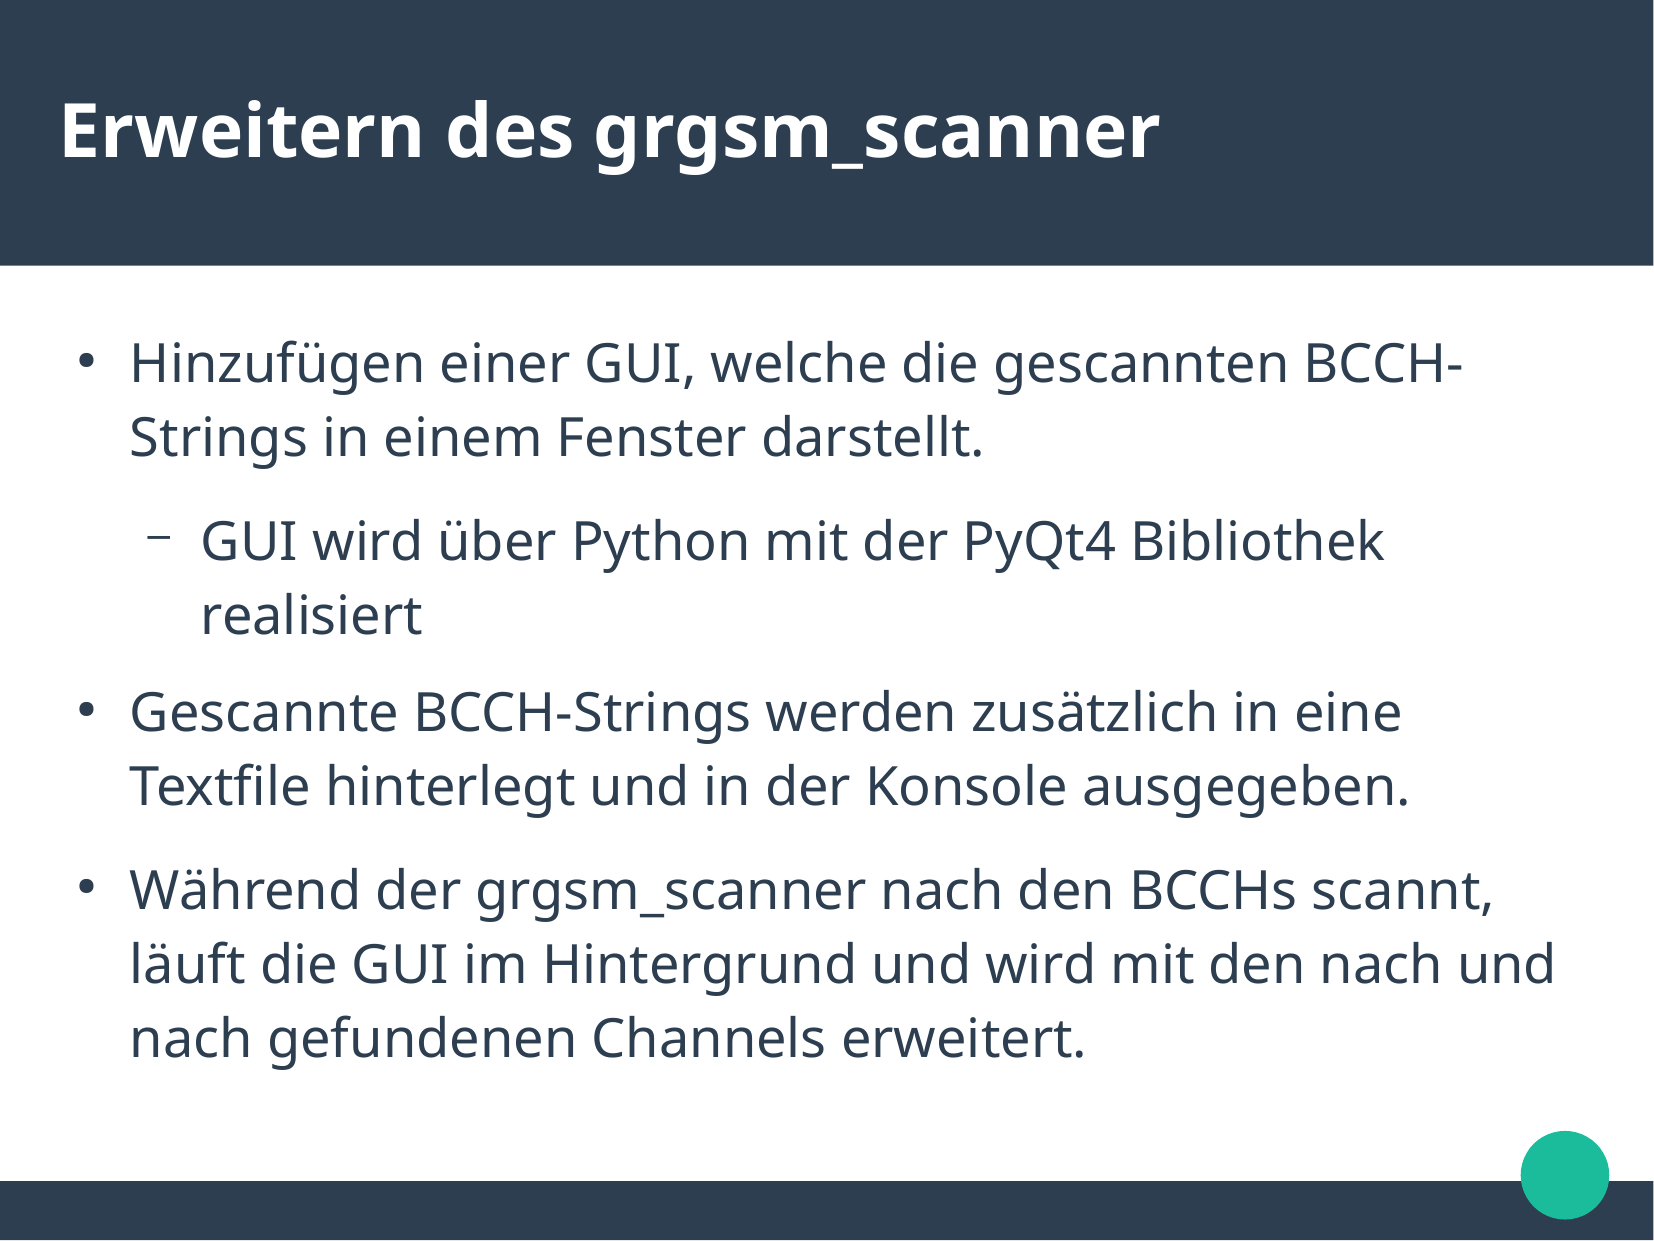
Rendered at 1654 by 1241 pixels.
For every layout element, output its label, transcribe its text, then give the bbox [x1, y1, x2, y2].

title Erweitern des grgsm_scanner [59, 49, 1595, 207]
list Hinzufügen einer GUI, welche die gescannten BCCH-Strings in einem Fenster darstellt. GUI wird über Python mit der PyQt4 Bibliothek realisiert Gescannte BCCH-Strings werden zusätzlich in eine Textfile hinterlegt und in der Konsole ausgegeben. Während der grgsm_scanner nach den BCCHs scannt, läuft die GUI im Hintergrund und wird mit den nach und nach gefundenen Channels erweitert. [59, 324, 1595, 1152]
